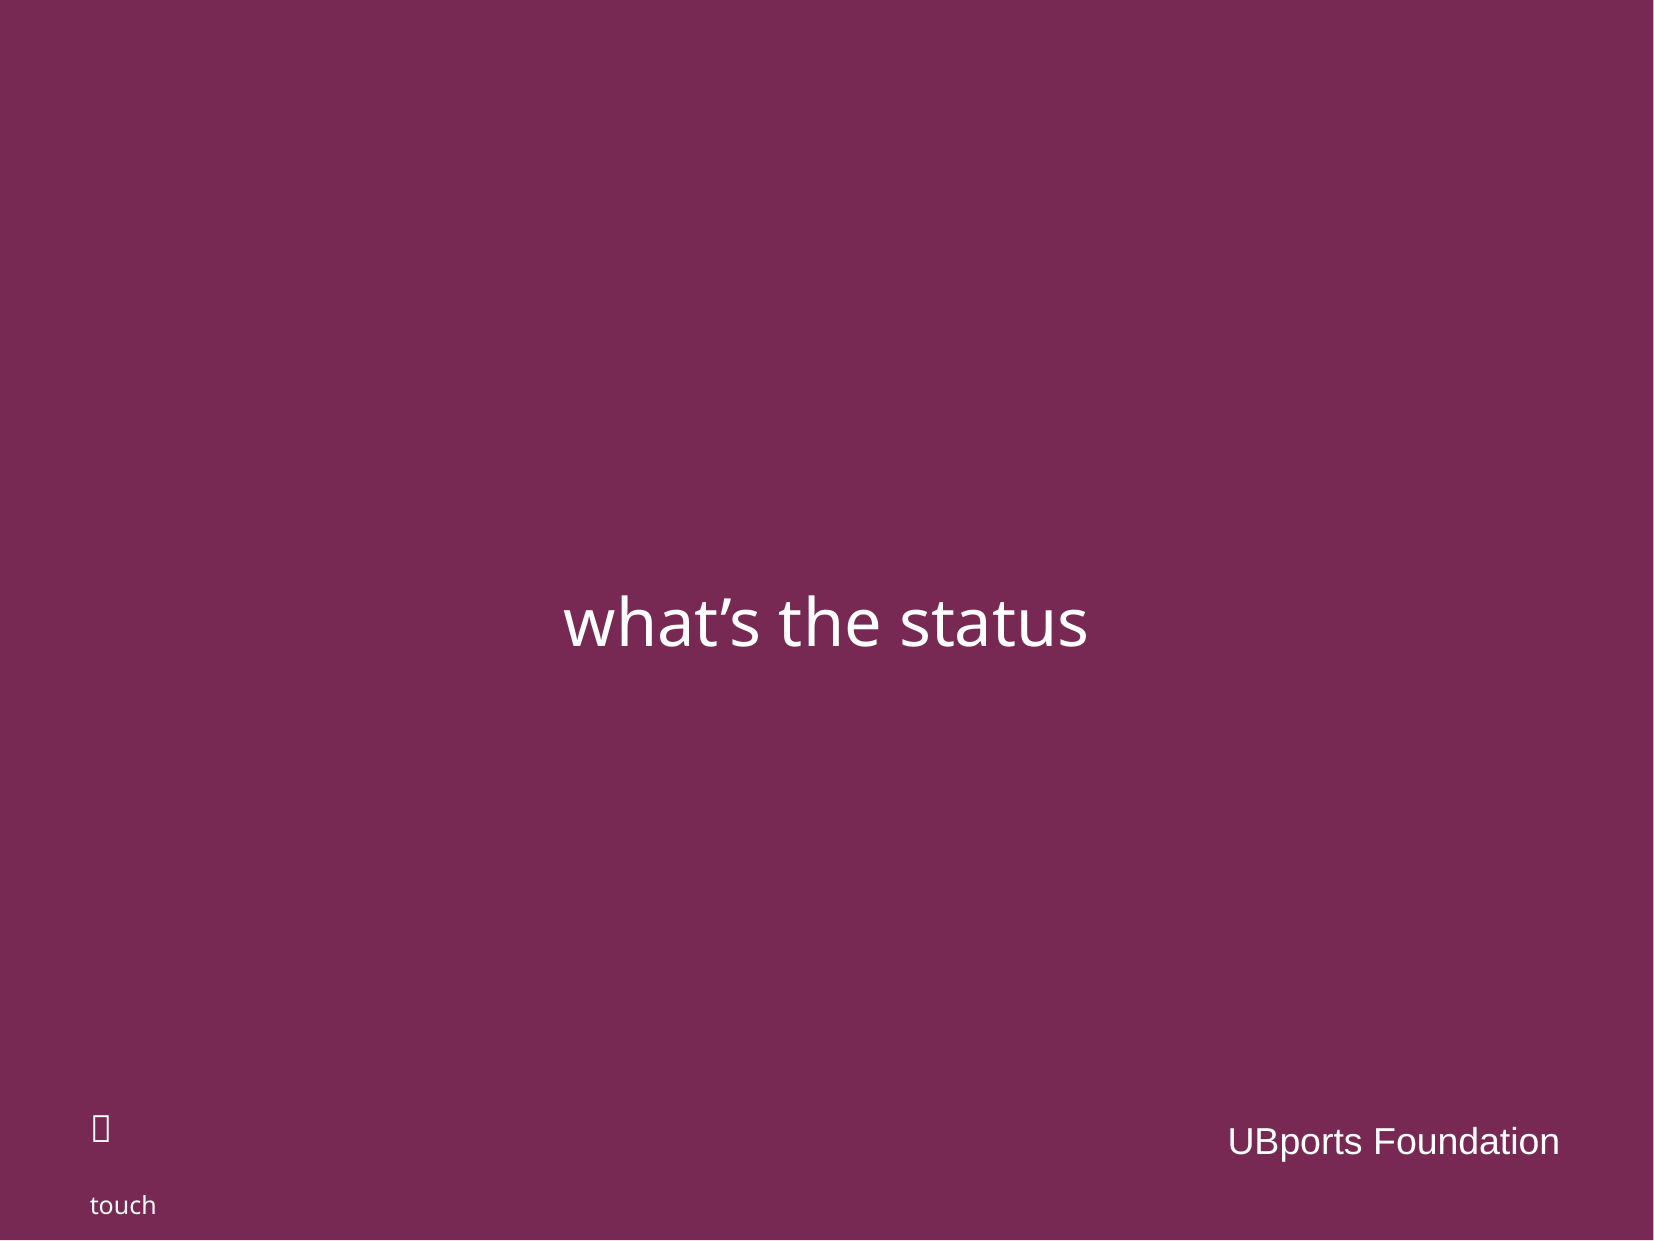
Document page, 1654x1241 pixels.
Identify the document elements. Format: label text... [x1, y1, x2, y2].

subtitle what’s the status [82, 569, 1571, 671]
